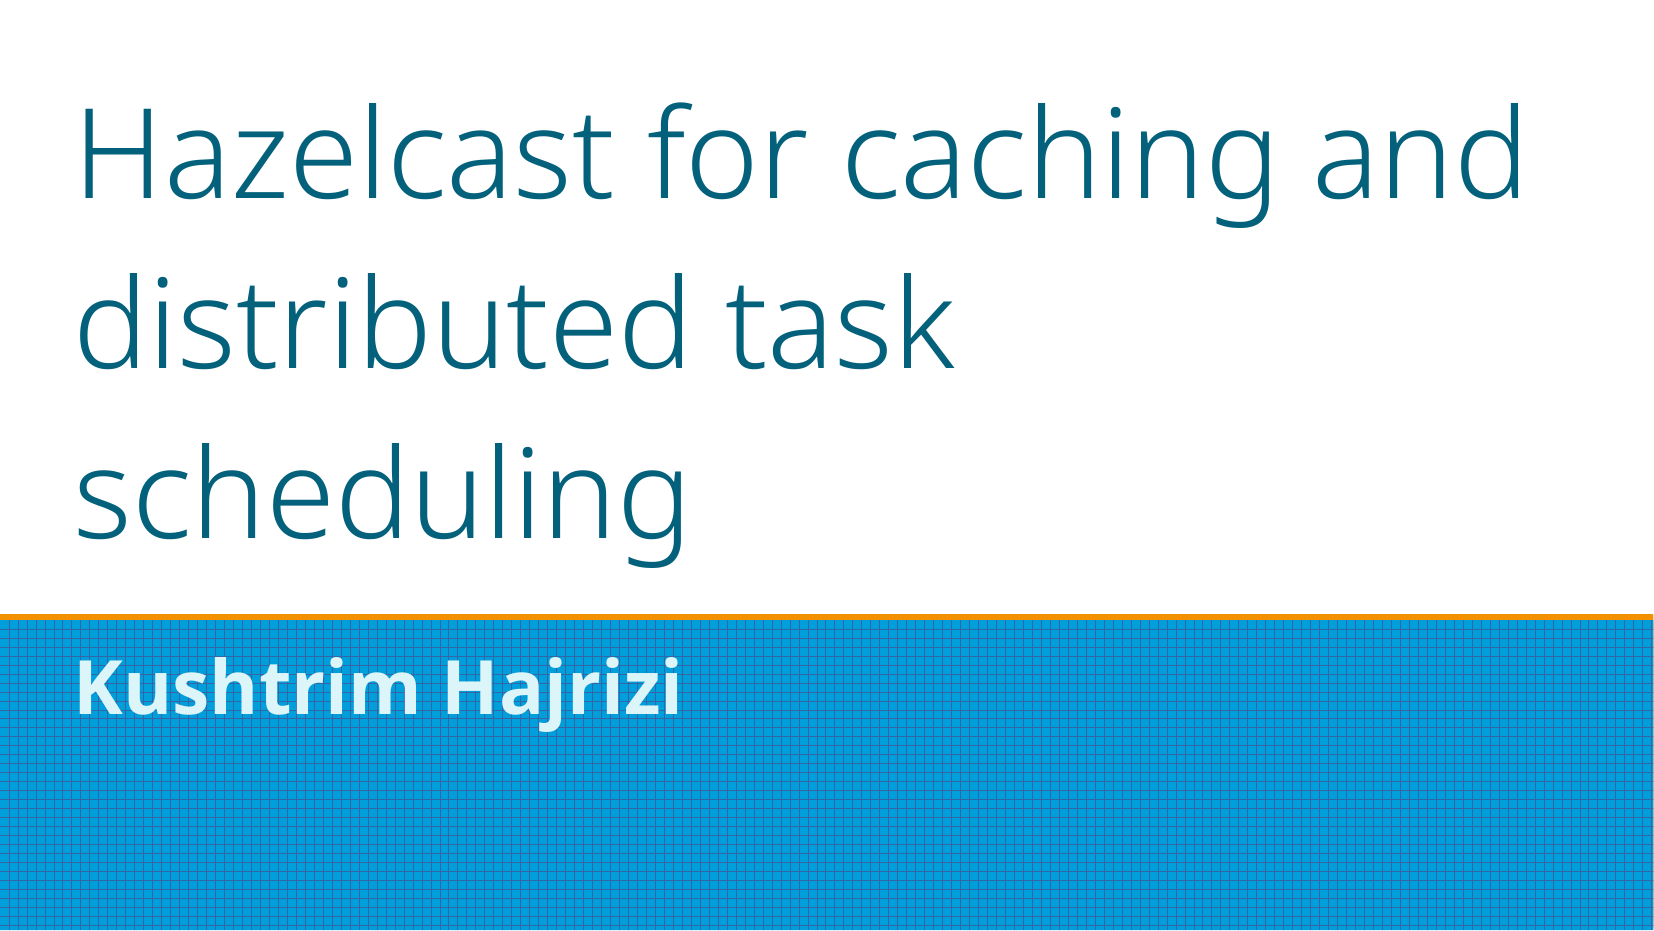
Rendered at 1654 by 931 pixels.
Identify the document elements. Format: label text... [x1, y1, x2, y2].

title Hazelcast for caching and distributed task scheduling [73, 44, 1551, 576]
subtitle Kushtrim Hajrizi [73, 634, 1551, 827]
